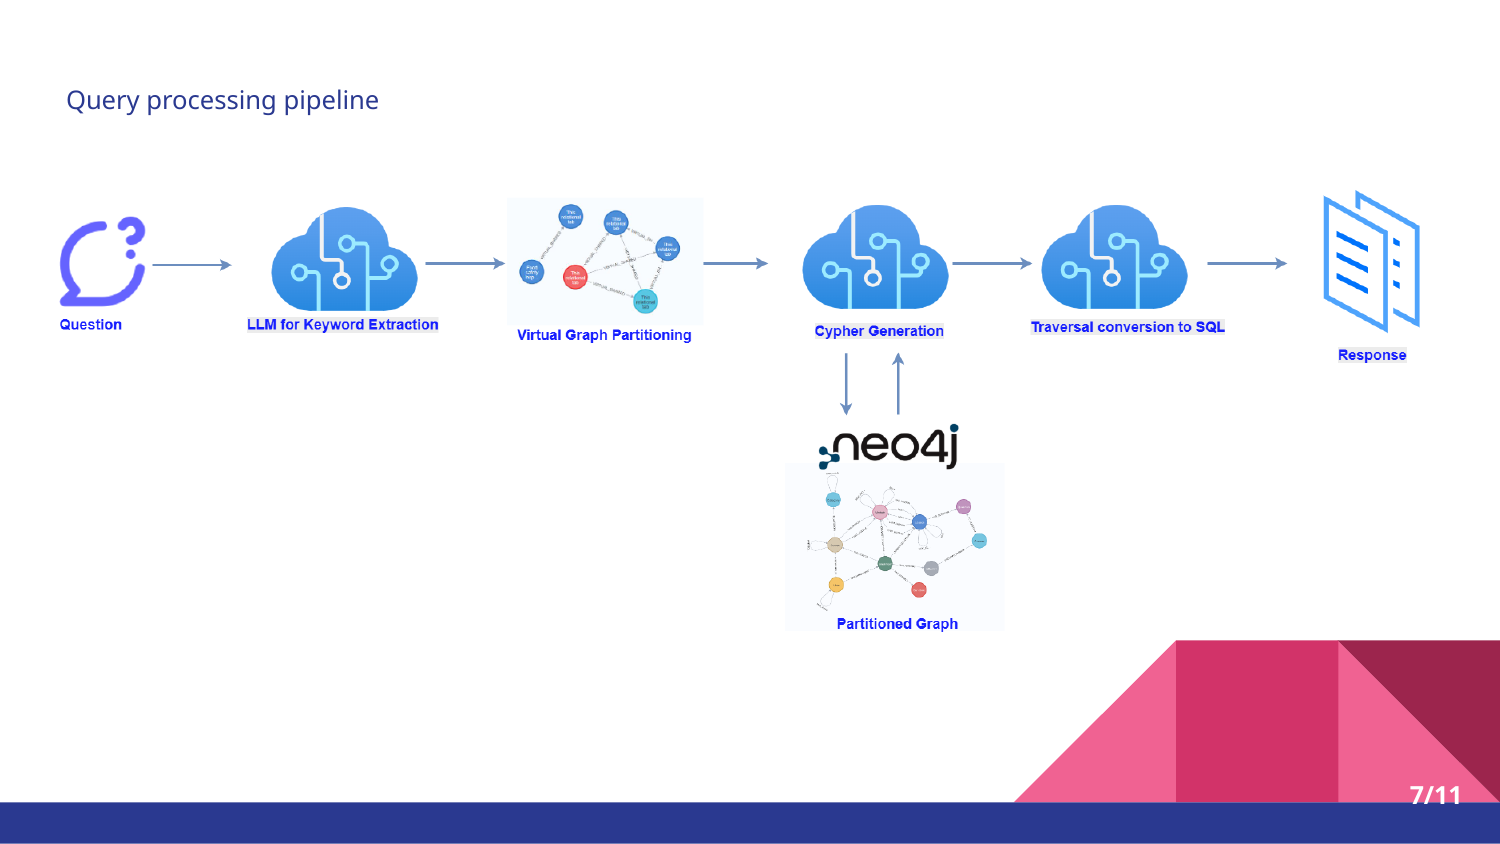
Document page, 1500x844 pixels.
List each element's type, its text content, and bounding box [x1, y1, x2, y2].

title Query processing pipeline [51, 67, 1449, 167]
slide_number 7/11 [1387, 762, 1478, 828]
picture [50, 181, 1500, 638]
